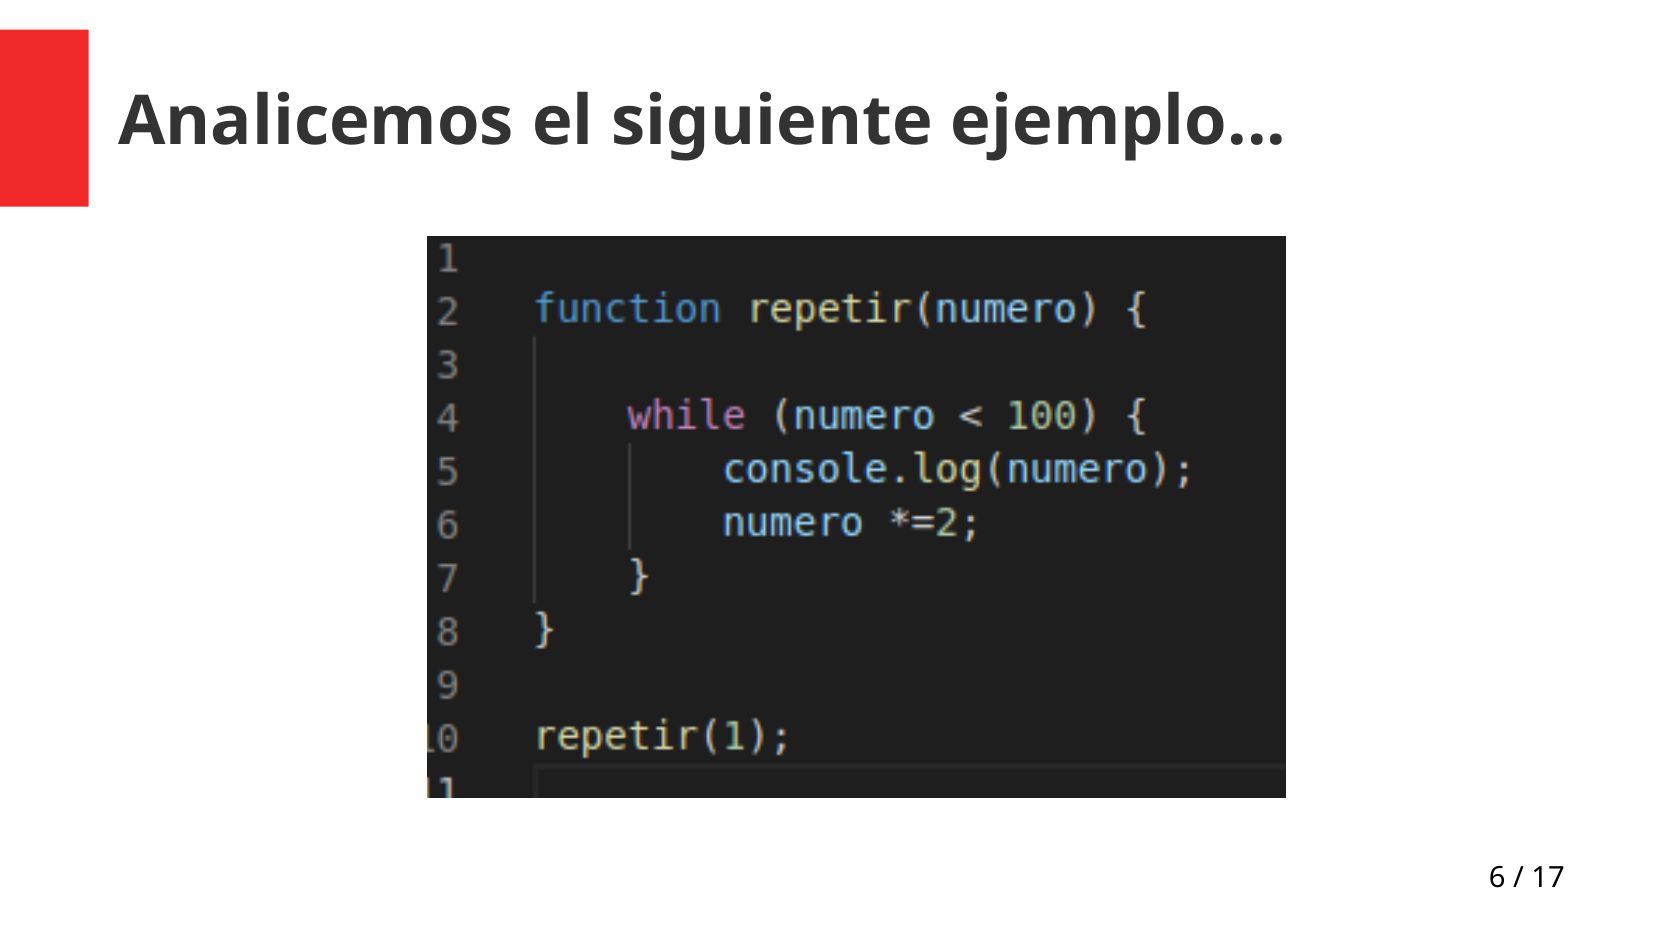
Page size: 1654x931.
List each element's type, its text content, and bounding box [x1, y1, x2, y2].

picture [427, 236, 1286, 798]
title Analicemos el siguiente ejemplo... [118, 29, 1595, 207]
